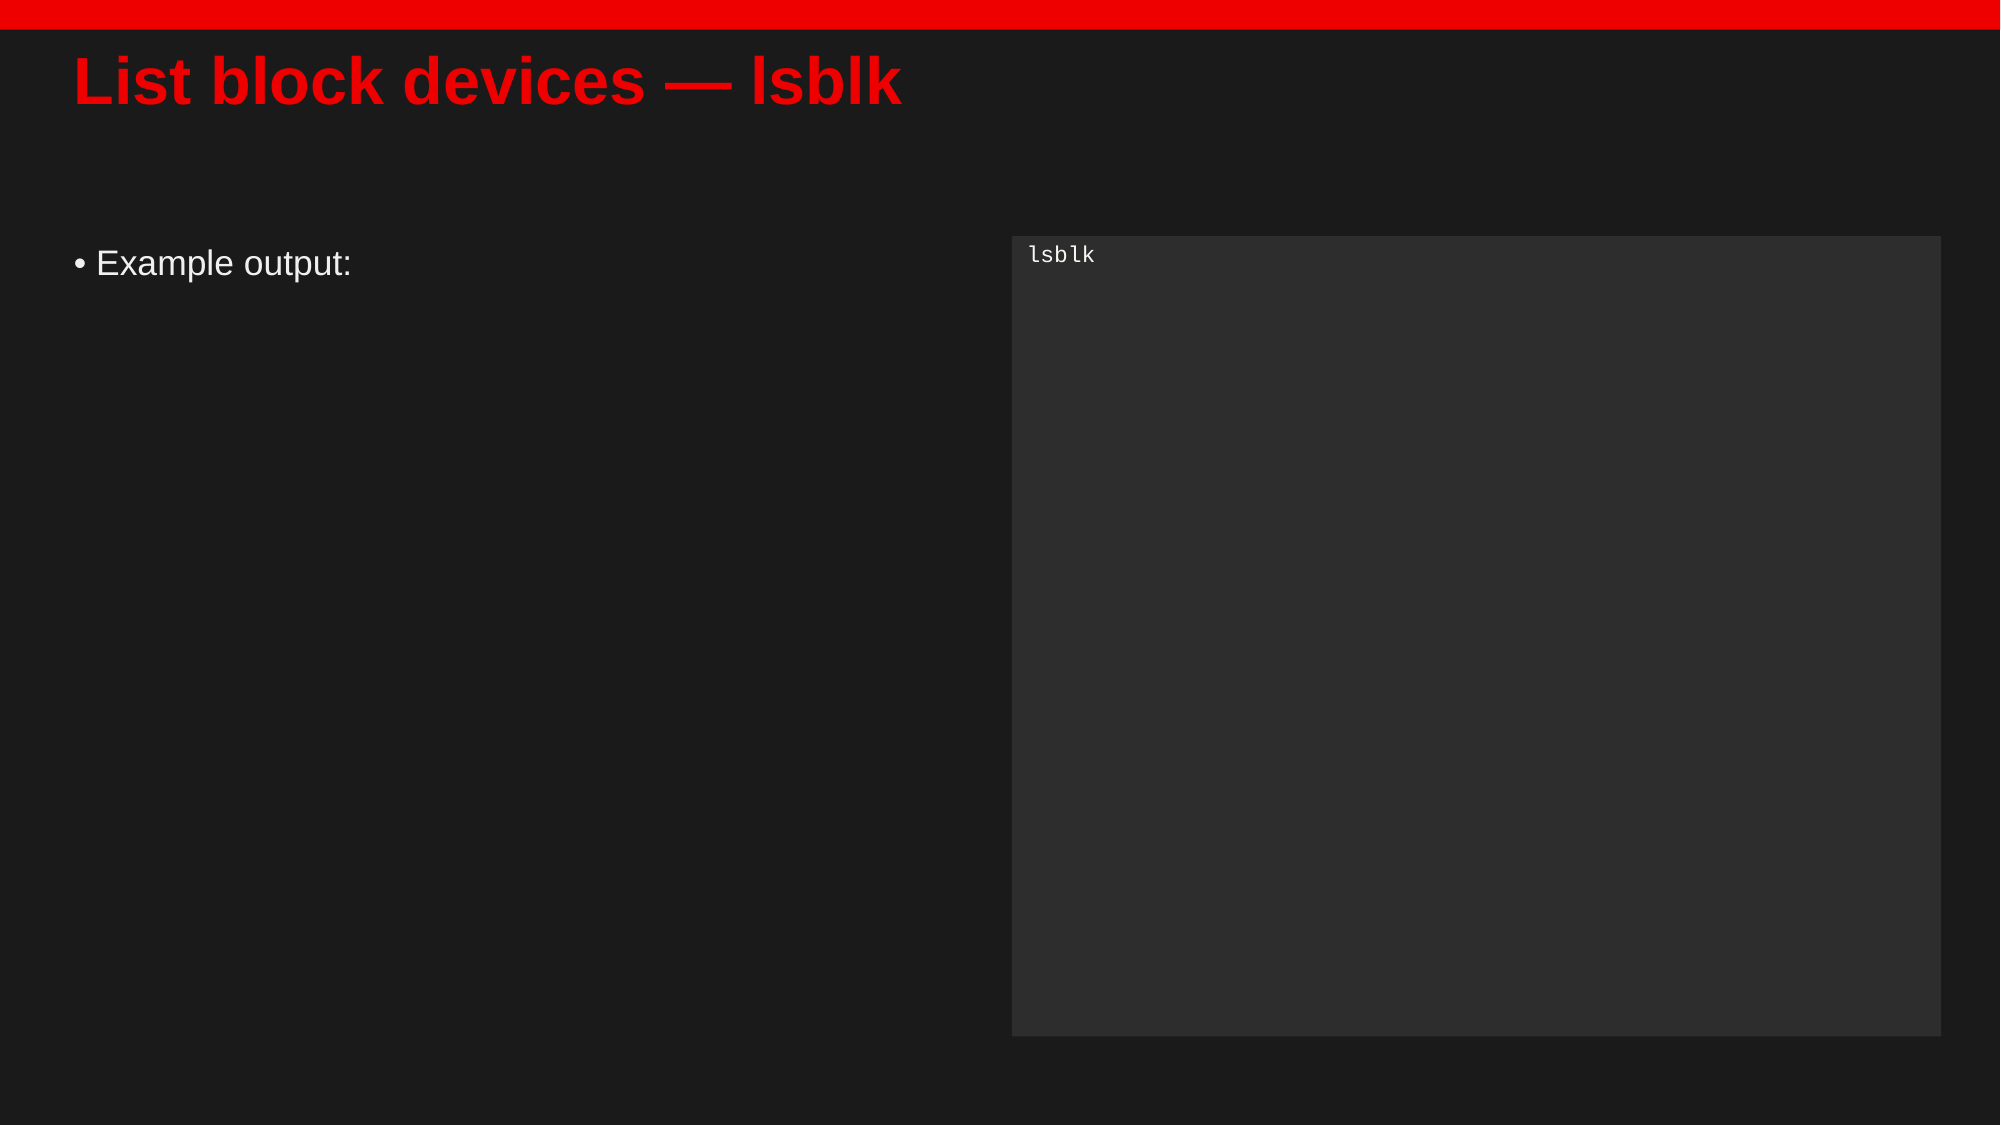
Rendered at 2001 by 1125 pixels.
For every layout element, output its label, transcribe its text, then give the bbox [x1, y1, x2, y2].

text_box List block devices — lsblk [59, 36, 1942, 208]
text_box lsblk [1011, 236, 1942, 1037]
text_box • Example output: [59, 236, 989, 1037]
text_box [0, 0, 2001, 30]
